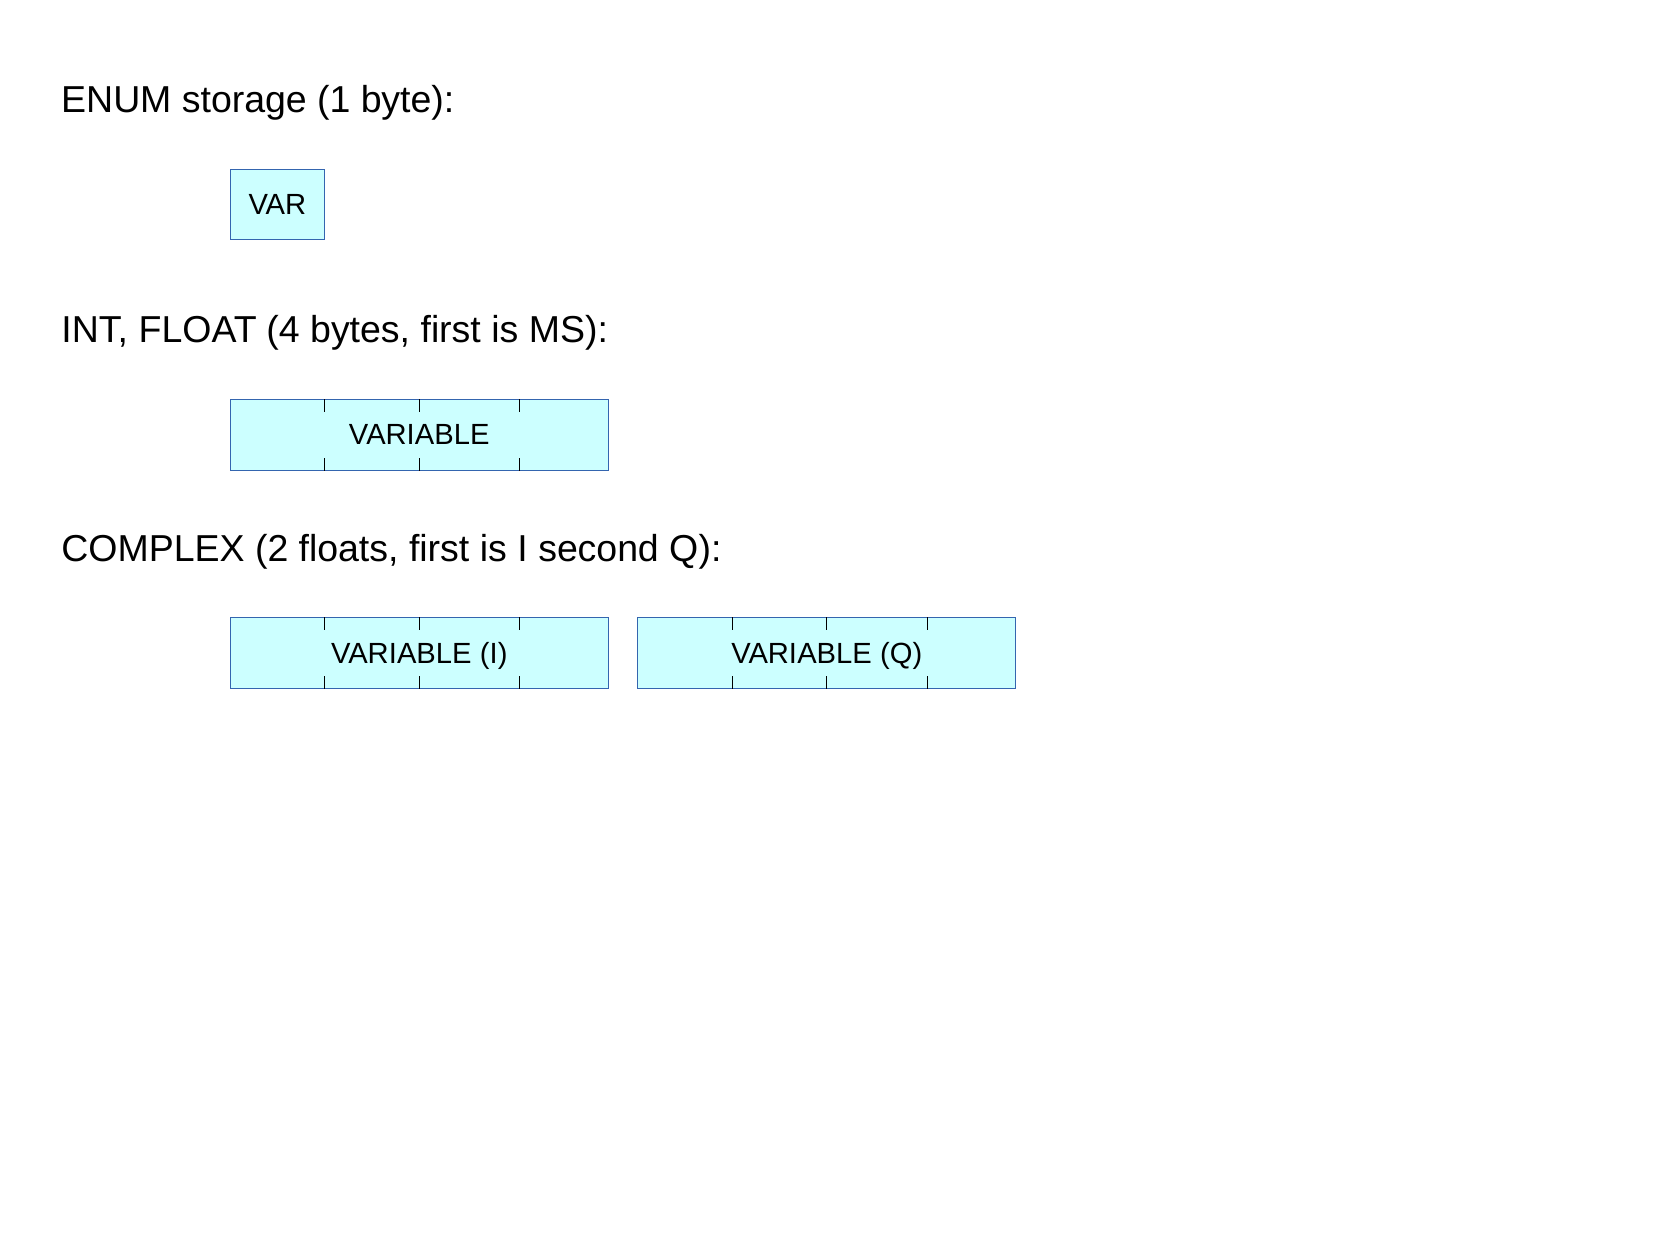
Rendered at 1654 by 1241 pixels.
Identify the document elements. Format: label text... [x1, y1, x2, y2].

text_box COMPLEX (2 floats, first is I second Q): [46, 519, 738, 577]
text_box ENUM storage (1 byte): [46, 70, 470, 128]
text_box VARIABLE (I) [230, 617, 609, 689]
text_box VARIABLE (Q) [637, 617, 1016, 689]
text_box INT, FLOAT (4 bytes, first is MS): [46, 301, 624, 358]
text_box VAR [230, 169, 325, 240]
text_box VARIABLE [230, 399, 609, 471]
